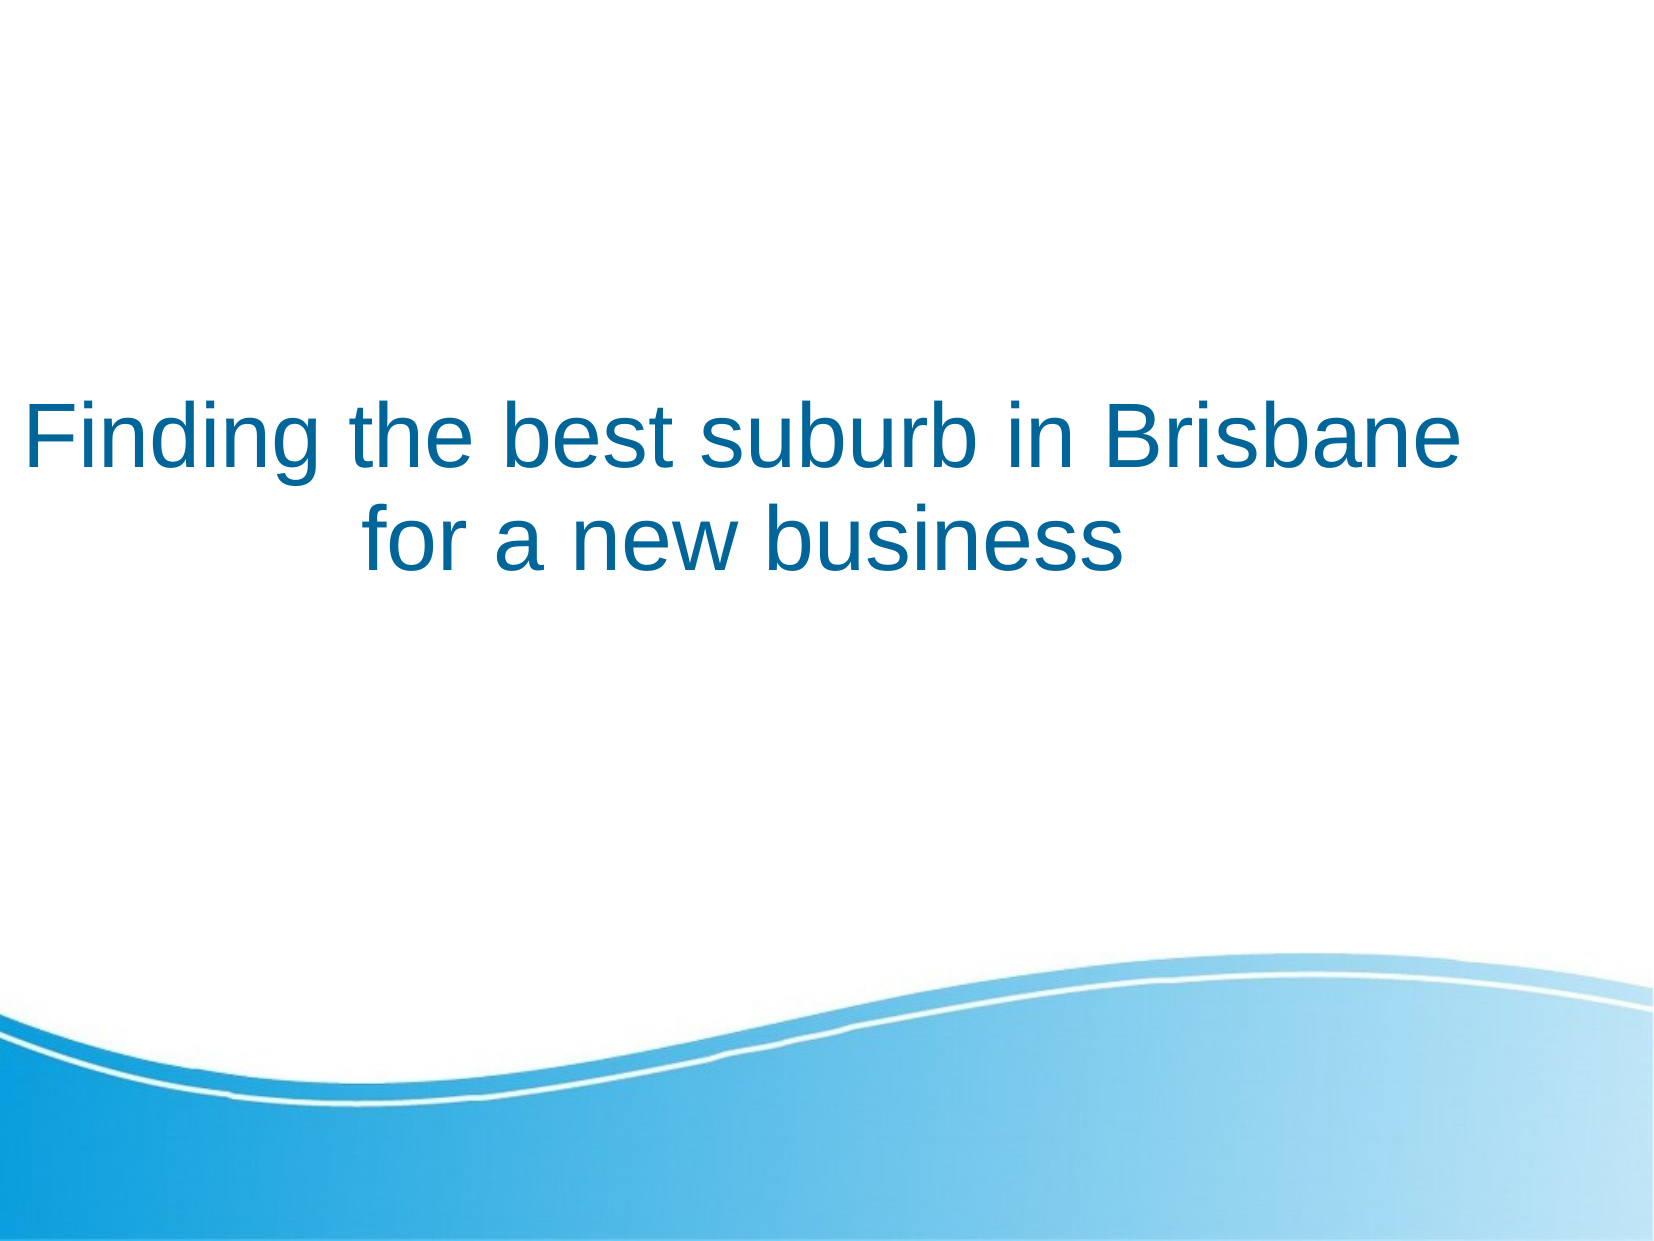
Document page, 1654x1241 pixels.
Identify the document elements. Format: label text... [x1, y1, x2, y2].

picture [0, 952, 1654, 1241]
title Finding the best suburb in Brisbane for a new business [0, 384, 1489, 592]
